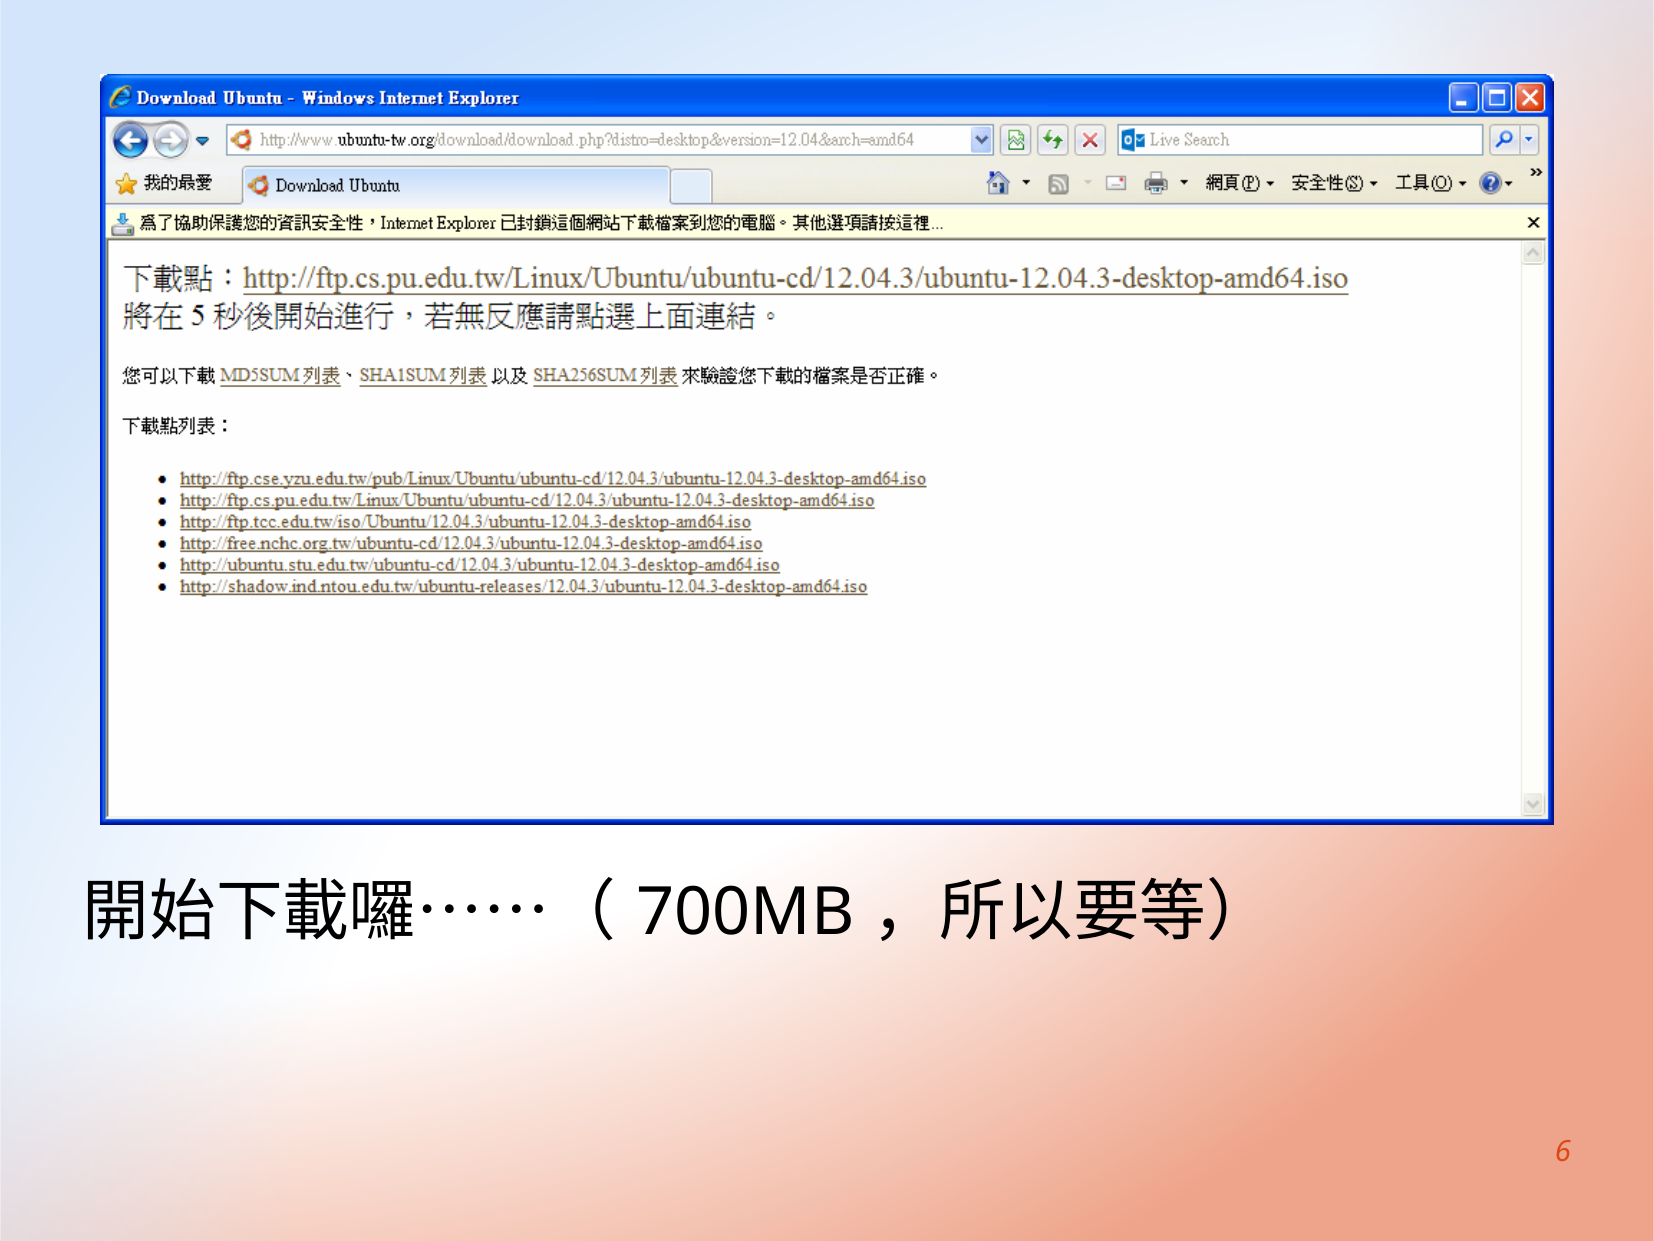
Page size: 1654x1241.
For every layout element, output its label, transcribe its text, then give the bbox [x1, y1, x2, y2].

picture [0, 0, 1654, 1241]
list 開始下載囉……（700MB，所以要等） [82, 857, 1571, 1201]
